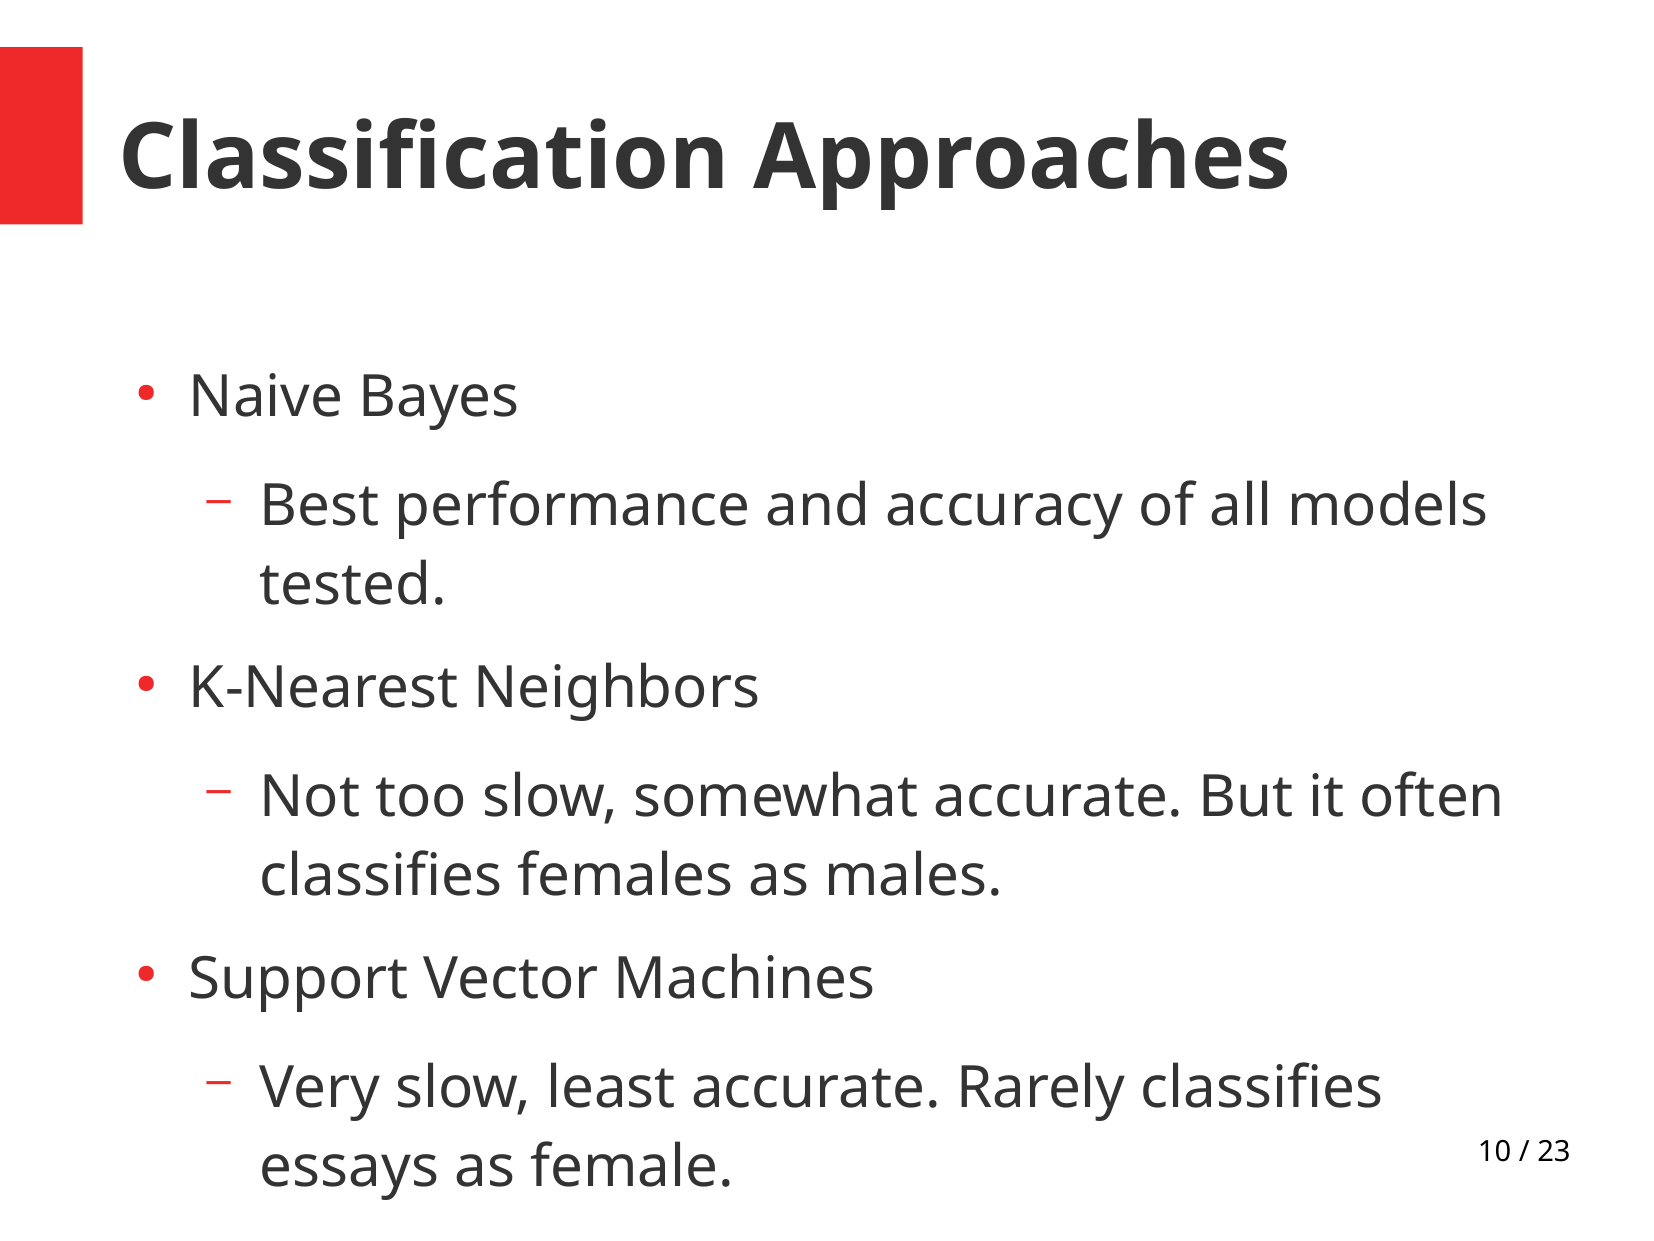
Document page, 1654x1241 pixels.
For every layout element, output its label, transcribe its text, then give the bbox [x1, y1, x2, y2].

title Classification Approaches [118, 49, 1571, 257]
list Naive Bayes Best performance and accuracy of all models tested. K-Nearest Neighbors Not too slow, somewhat accurate. But it often classifies females as males. Support Vector Machines Very slow, least accurate. Rarely classifies essays as female. [118, 354, 1536, 1074]
